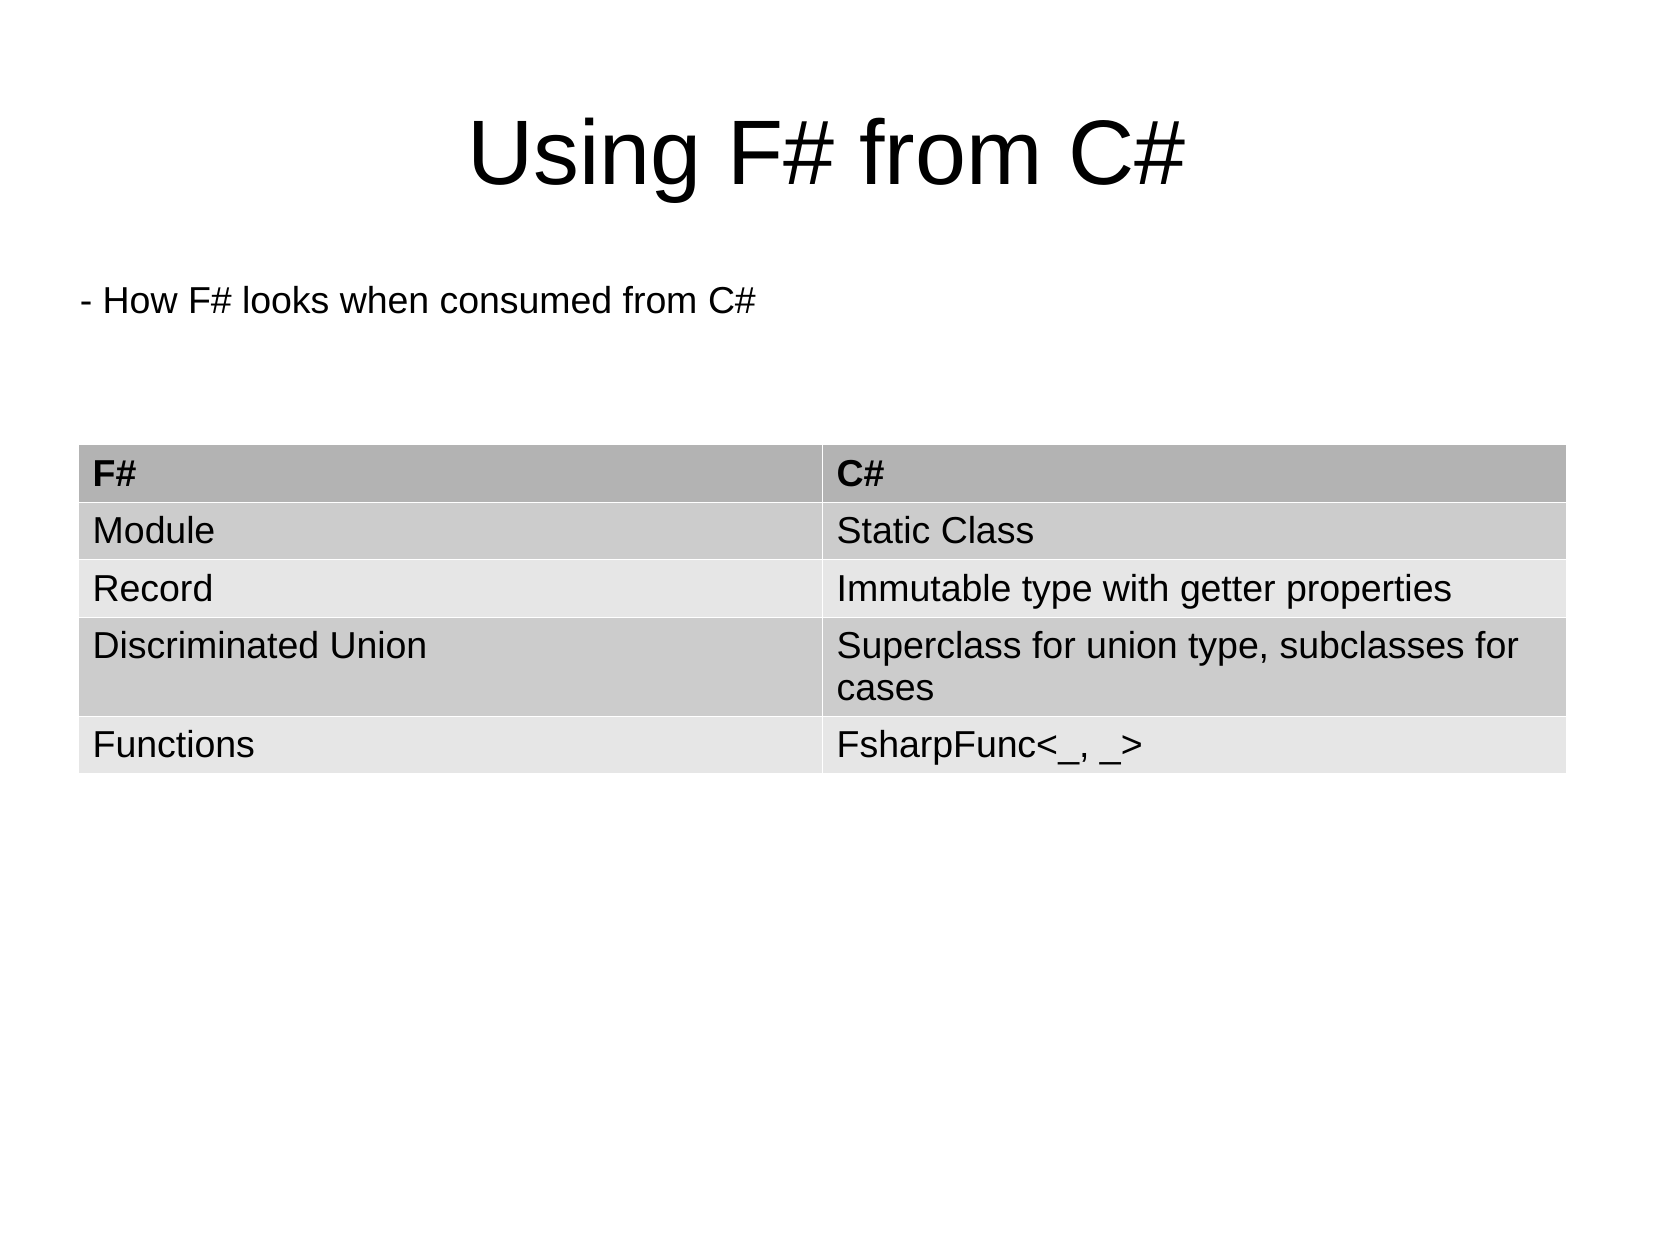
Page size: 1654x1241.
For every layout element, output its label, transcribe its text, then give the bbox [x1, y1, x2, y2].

table_cell Static Class [823, 503, 1566, 559]
table_cell Discriminated Union [79, 618, 822, 716]
table_cell Superclass for union type, subclasses for cases [823, 618, 1566, 716]
title Using F# from C# [82, 49, 1571, 257]
table_header C# [823, 445, 1566, 502]
table_cell Immutable type with getter properties [823, 560, 1566, 617]
text_box - How F# looks when consumed from C# [64, 271, 1022, 329]
table_cell Record [79, 560, 822, 617]
table_cell Functions [79, 717, 822, 773]
table_cell Module [79, 503, 822, 559]
table_cell FsharpFunc<_, _> [823, 717, 1566, 773]
table_header F# [79, 445, 822, 502]
